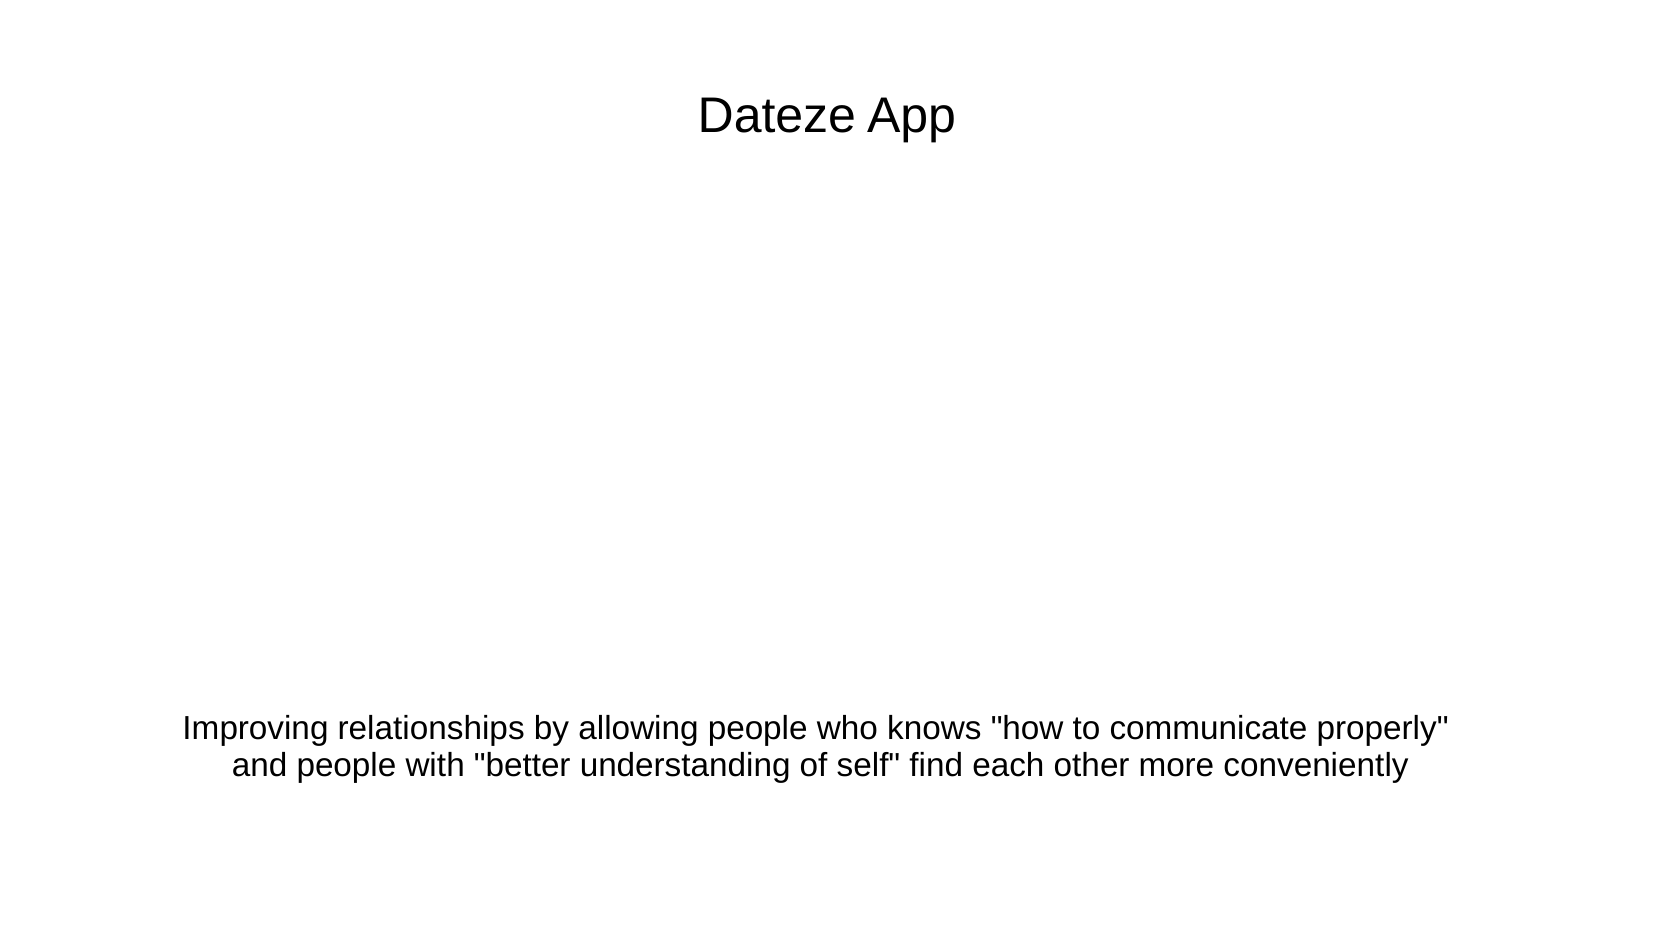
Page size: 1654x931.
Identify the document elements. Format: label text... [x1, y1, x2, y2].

subtitle Improving relationships by allowing people who knows "how to communicate properly" and people with "better understanding of self" find each other more conveniently [112, 667, 1530, 826]
title Dateze App [82, 37, 1571, 193]
